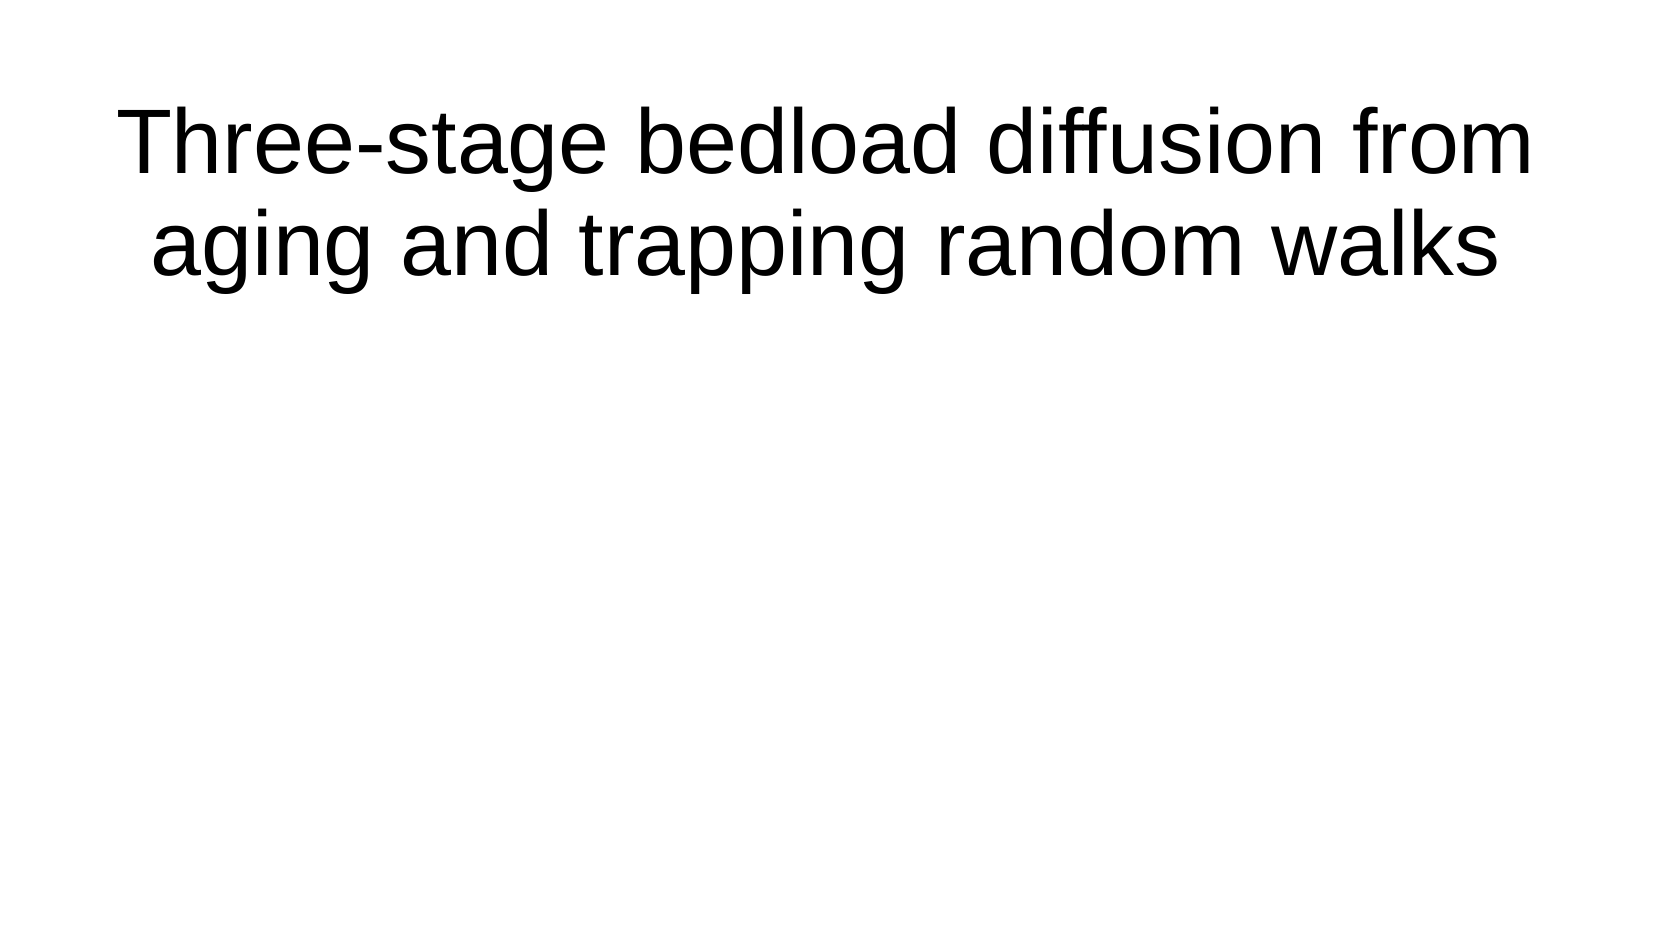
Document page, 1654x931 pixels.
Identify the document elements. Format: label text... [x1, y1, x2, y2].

title Three-stage bedload diffusion from aging and trapping random walks [82, 90, 1571, 296]
